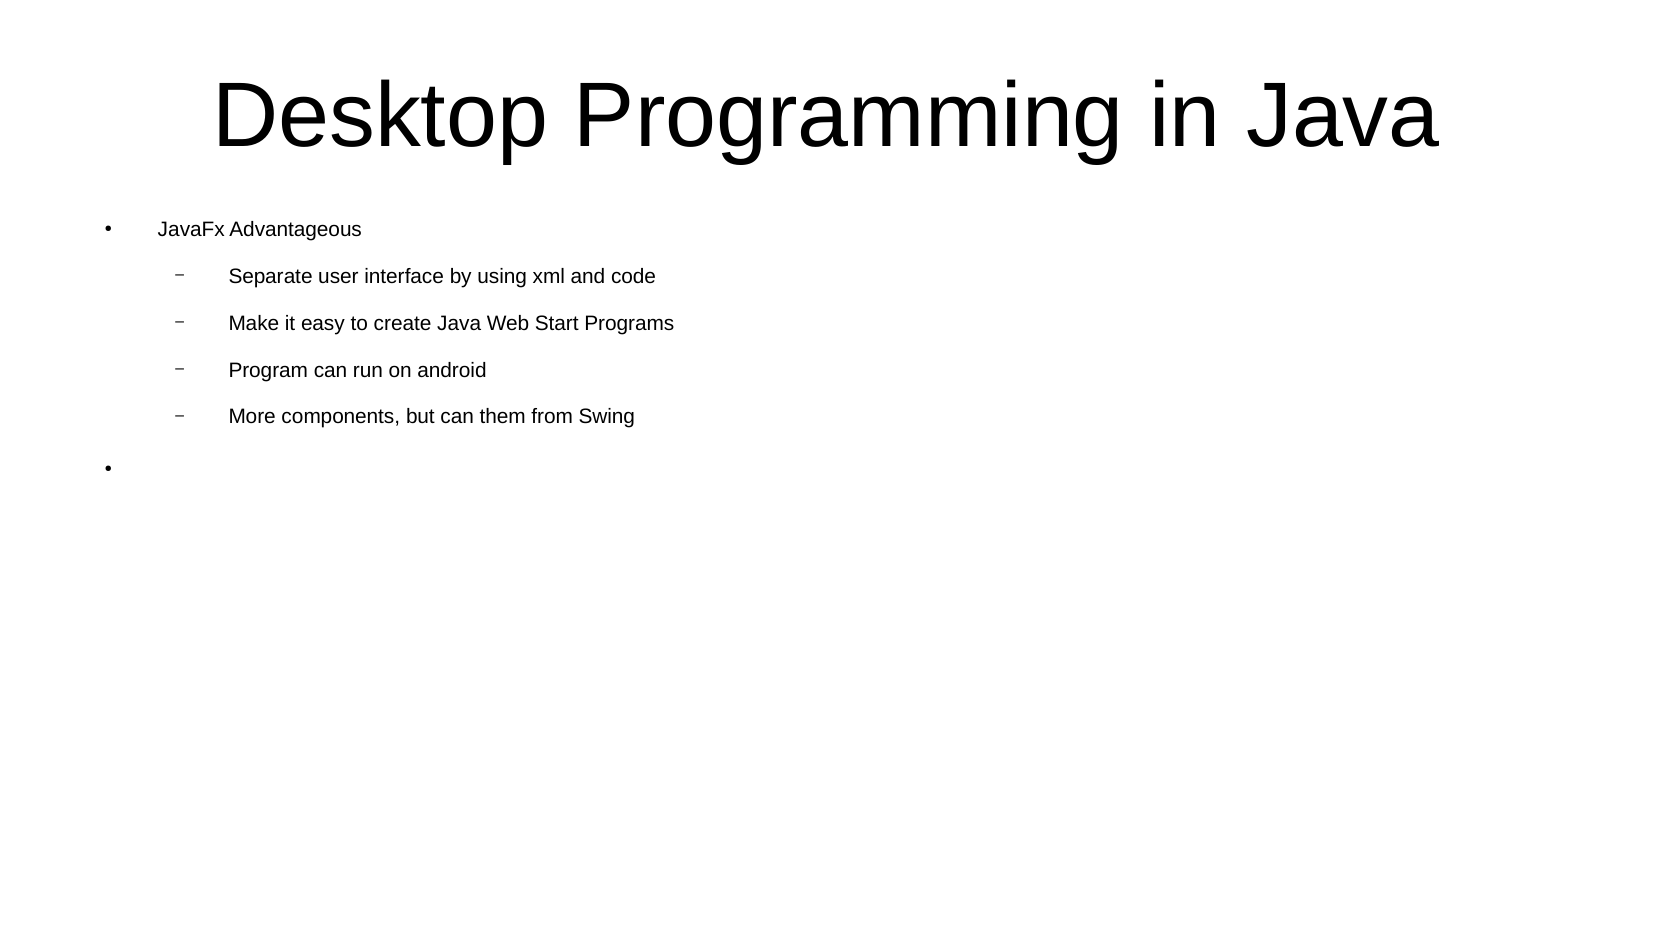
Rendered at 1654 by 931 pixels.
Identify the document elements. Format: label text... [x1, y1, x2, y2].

list JavaFx Advantageous Separate user interface by using xml and code Make it easy to create Java Web Start Programs Program can run on android More components, but can them from Swing [86, 217, 1651, 916]
title Desktop Programming in Java [82, 37, 1571, 193]
